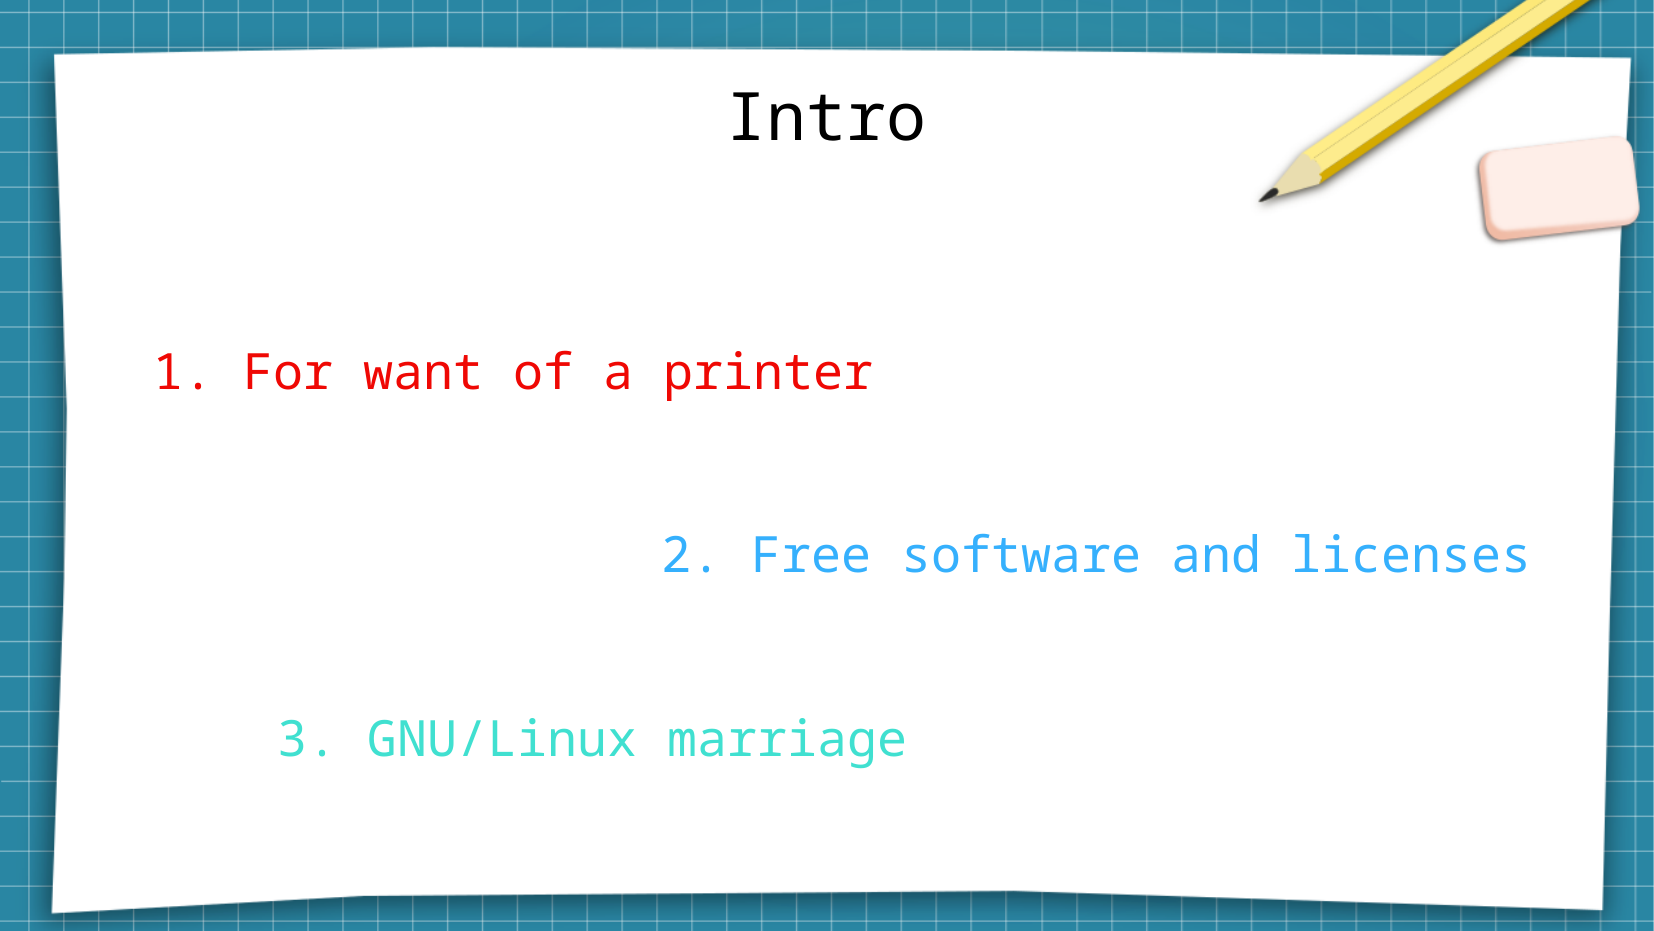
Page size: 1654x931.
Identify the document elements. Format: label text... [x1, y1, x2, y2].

list 3. GNU/Linux marriage [206, 702, 1040, 781]
list 2. Free software and licenses [590, 518, 1595, 597]
title Intro [82, 37, 1571, 193]
list 1. For want of a printer [82, 335, 916, 414]
picture [0, 0, 1654, 931]
